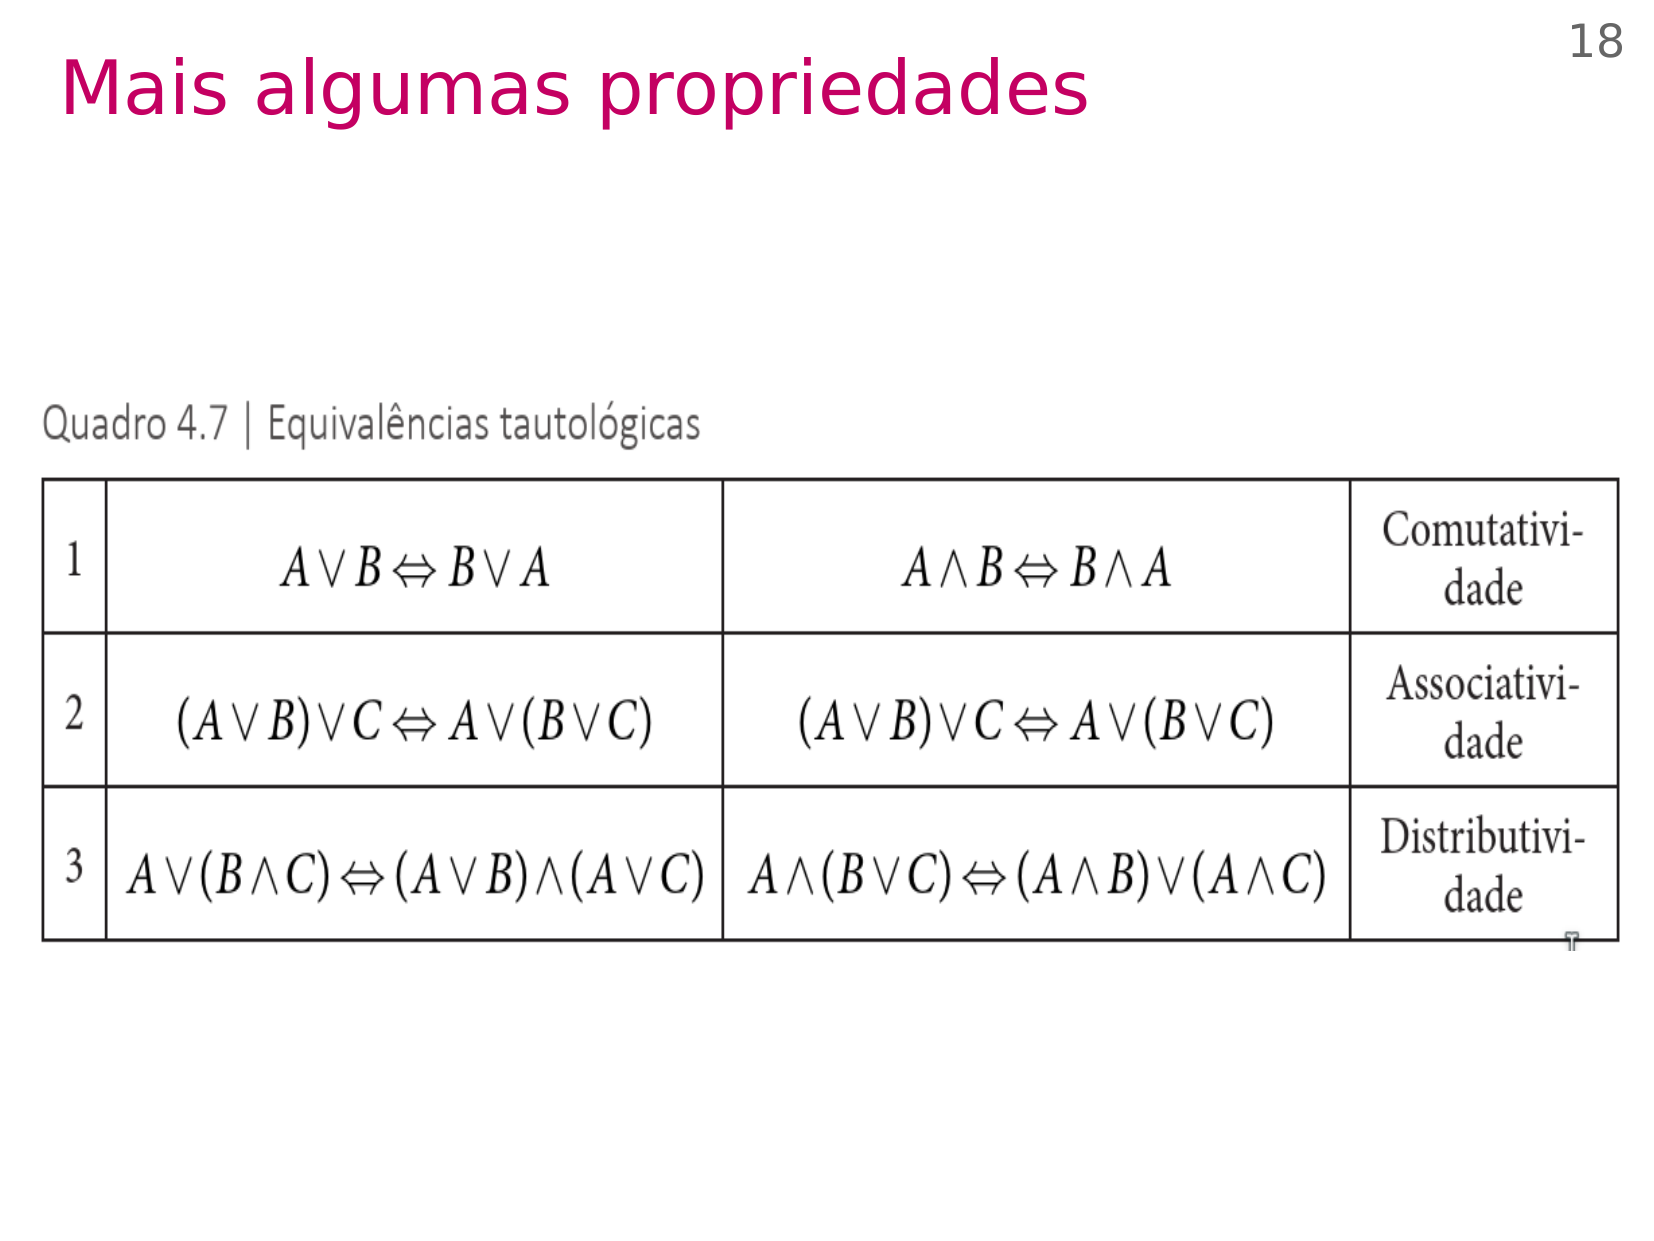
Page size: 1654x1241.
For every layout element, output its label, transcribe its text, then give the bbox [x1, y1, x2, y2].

title Mais algumas propriedades [59, 29, 1595, 148]
picture [35, 396, 1625, 951]
